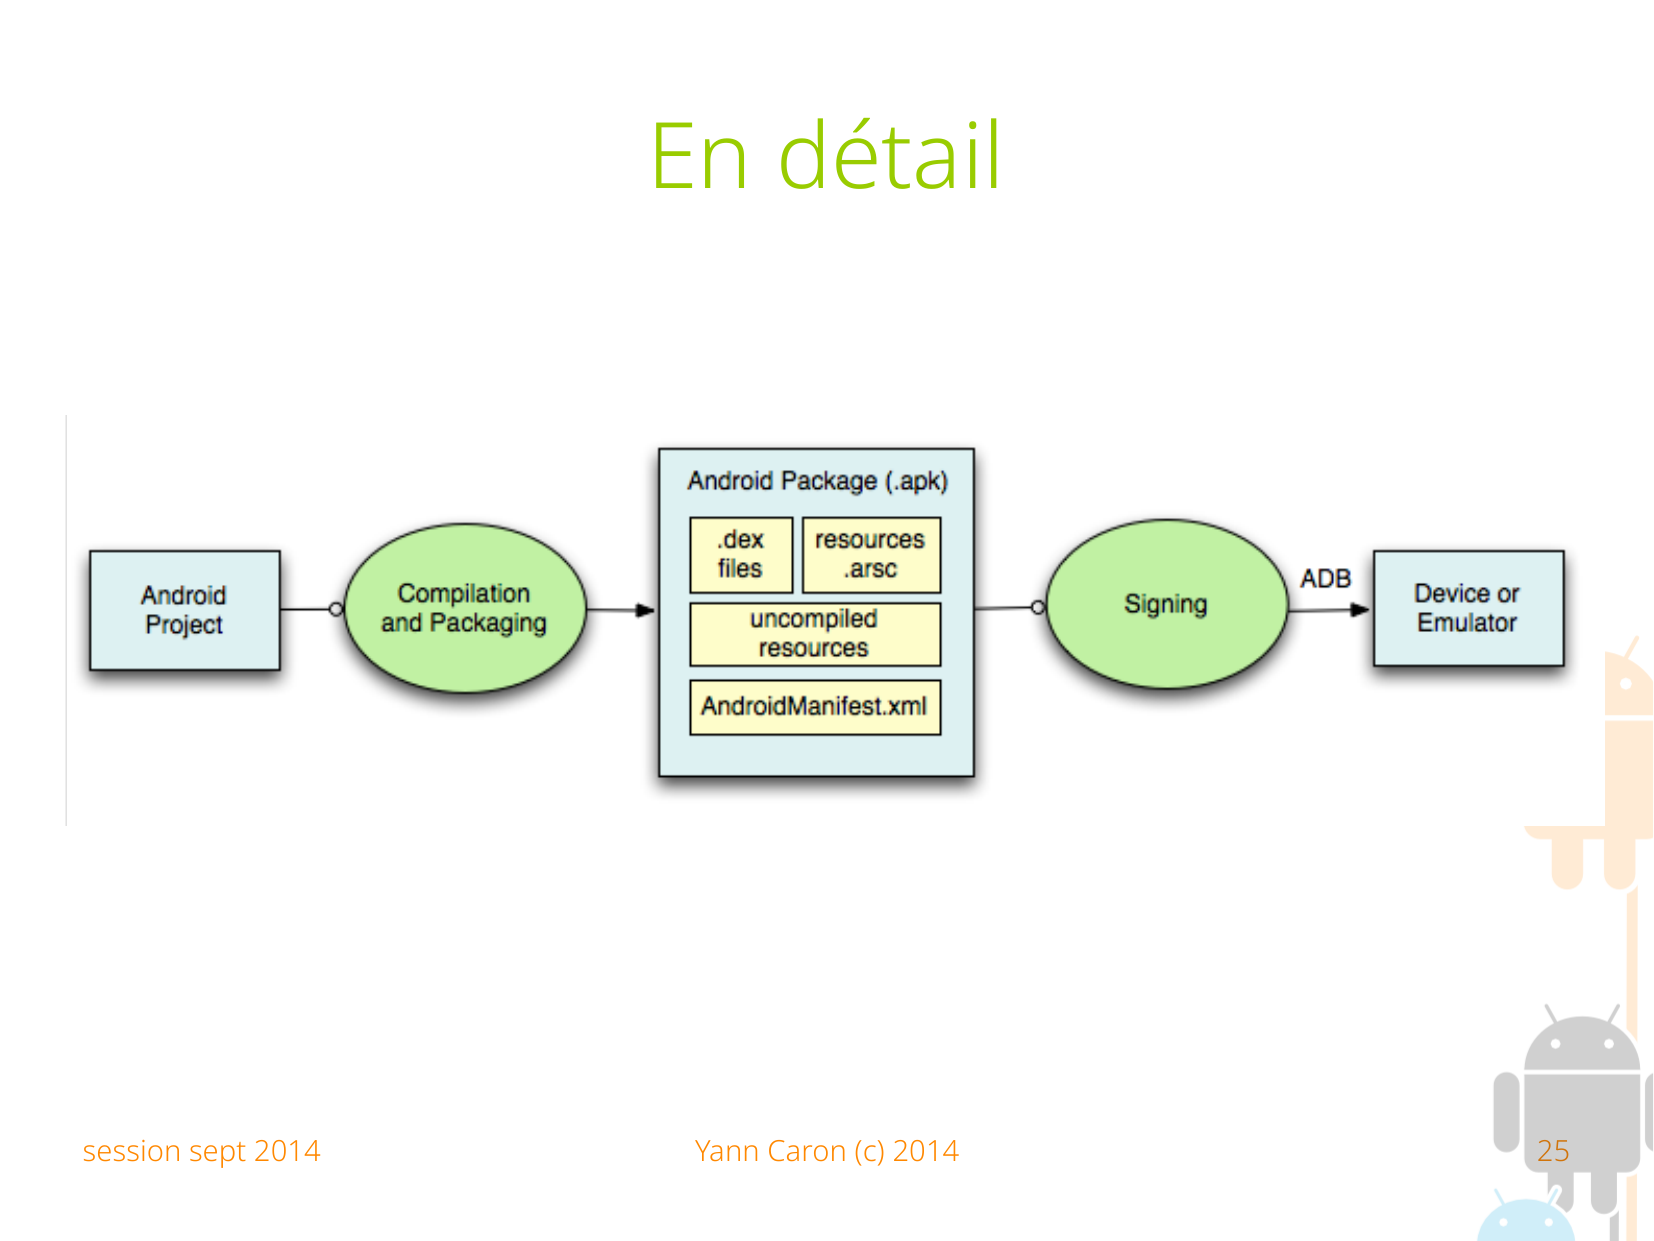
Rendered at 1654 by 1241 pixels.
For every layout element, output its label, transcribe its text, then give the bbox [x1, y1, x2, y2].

title En détail [82, 49, 1571, 257]
picture [48, 415, 1654, 1241]
